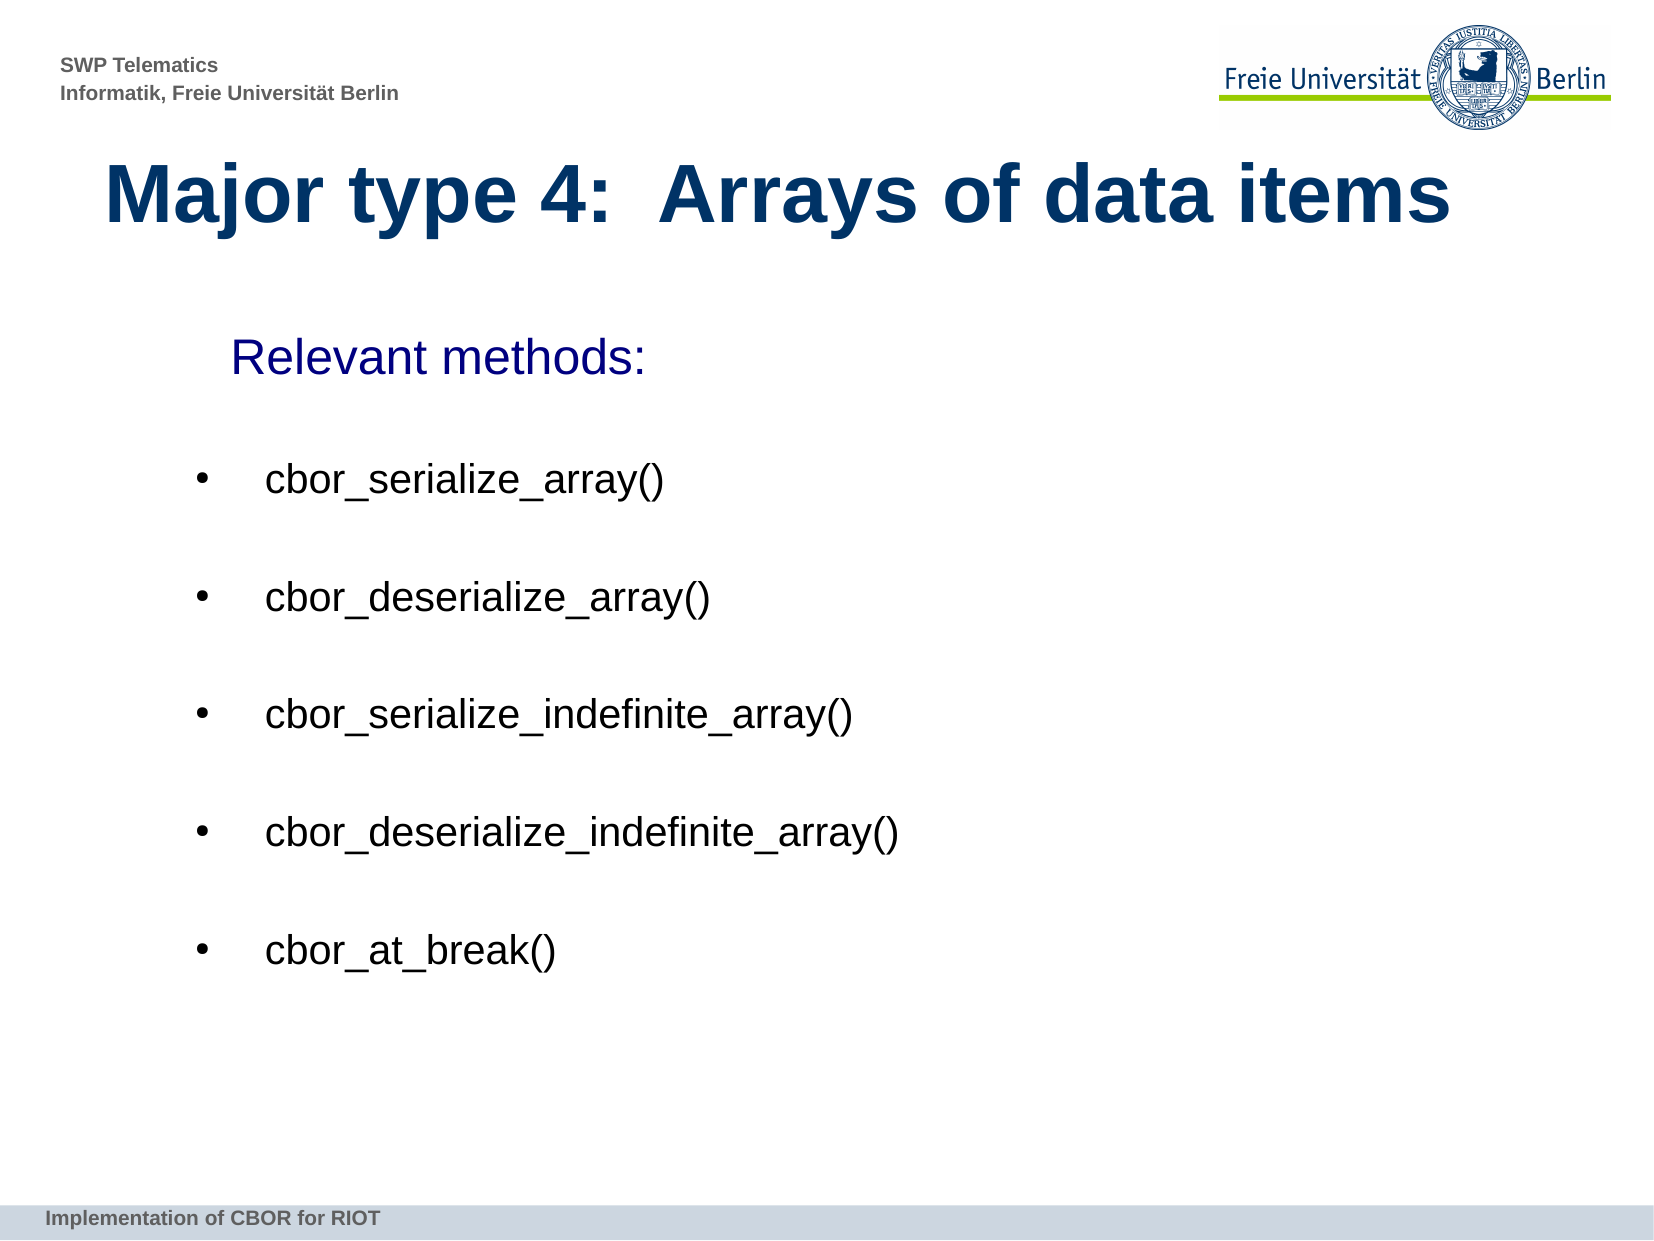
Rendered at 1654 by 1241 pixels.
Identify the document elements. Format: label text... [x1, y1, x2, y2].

picture [1219, 25, 1611, 130]
list Relevant methods: cbor_serialize_array() cbor_deserialize_array() cbor_serialize_indefinite_array() cbor_deserialize_indefinite_array() cbor_at_break() [195, 270, 1609, 1126]
title Major type 4: Arrays of data items [45, 147, 1609, 260]
